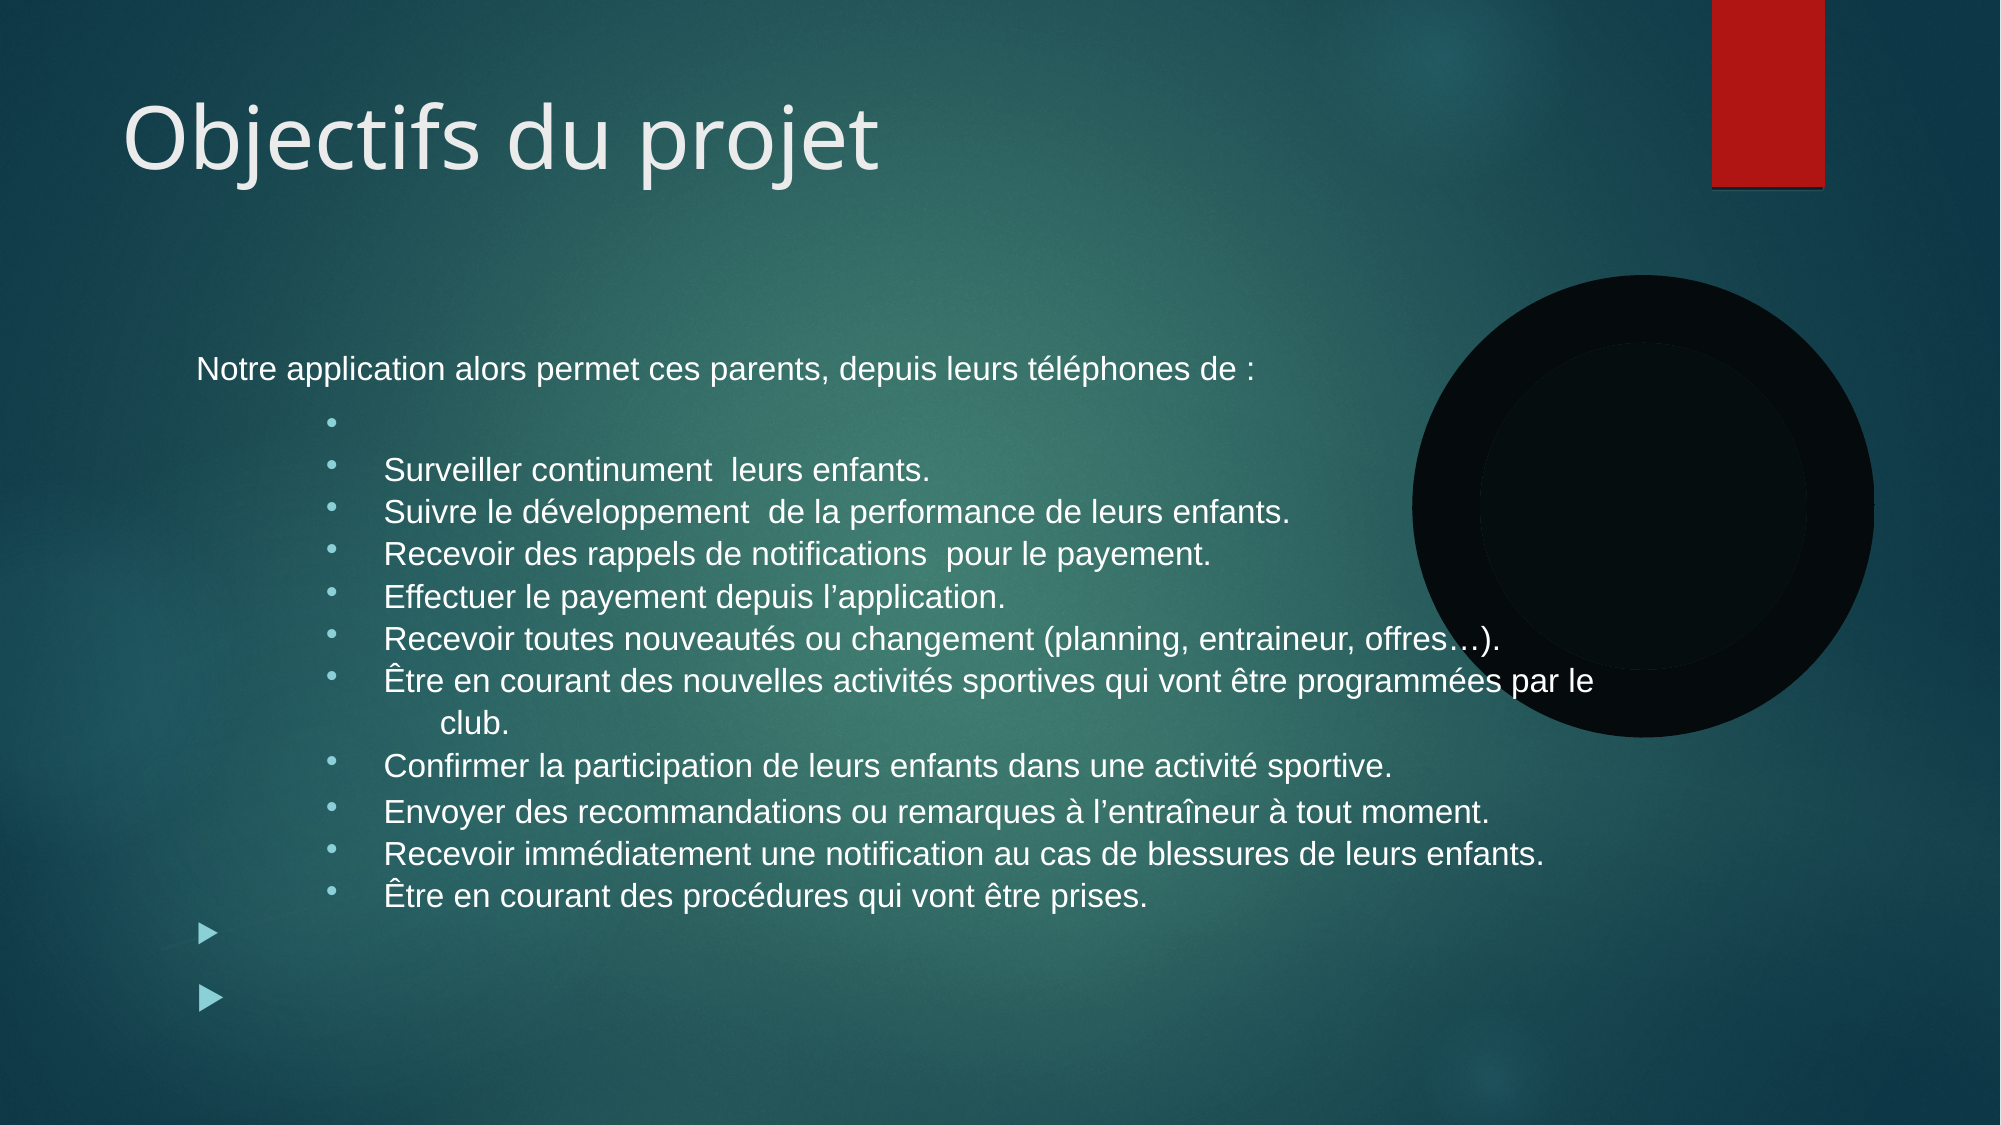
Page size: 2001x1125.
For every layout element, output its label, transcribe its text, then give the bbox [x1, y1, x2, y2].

list Notre application alors permet ces parents, depuis leurs téléphones de : Surveiller continument leurs enfants. Suivre le développement de la performance de leurs enfants. Recevoir des rappels de notifications pour le payement. Effectuer le payement depuis l’application. Recevoir toutes nouveautés ou changement (planning, entraineur, offres…). Être en courant des nouvelles activités sportives qui vont être programmées par le club. Confirmer la participation de leurs enfants dans une activité sportive. Envoyer des recommandations ou remarques à l’entraîneur à tout moment. Recevoir immédiatement une notification au cas de blessures de leurs enfants. Être en courant des procédures qui vont être prises. [181, 336, 1649, 1026]
title Objectifs du projet [106, 74, 1649, 305]
